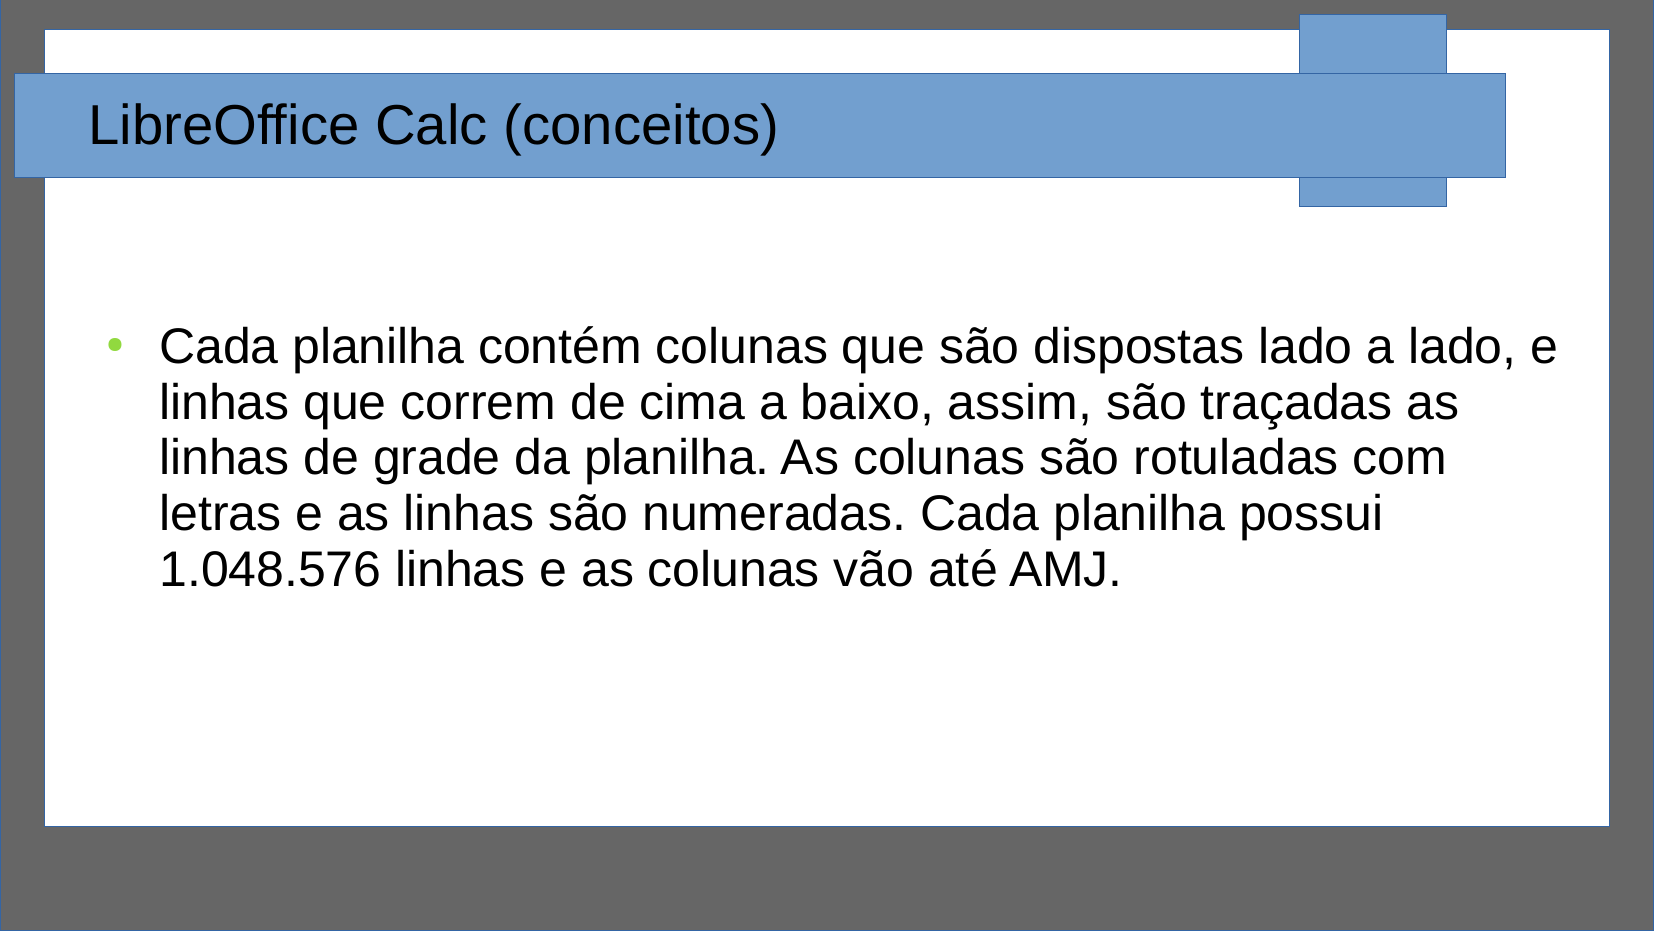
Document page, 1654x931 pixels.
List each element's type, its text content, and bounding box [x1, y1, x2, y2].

title LibreOffice Calc (conceitos) [88, 73, 1506, 178]
list Cada planilha contém colunas que são dispostas lado a lado, e linhas que correm de cima a baixo, assim, são traçadas as linhas de grade da planilha. As colunas são rotuladas com letras e as linhas são numeradas. Cada planilha possui 1.048.576 linhas e as colunas vão até AMJ. [88, 295, 1565, 621]
